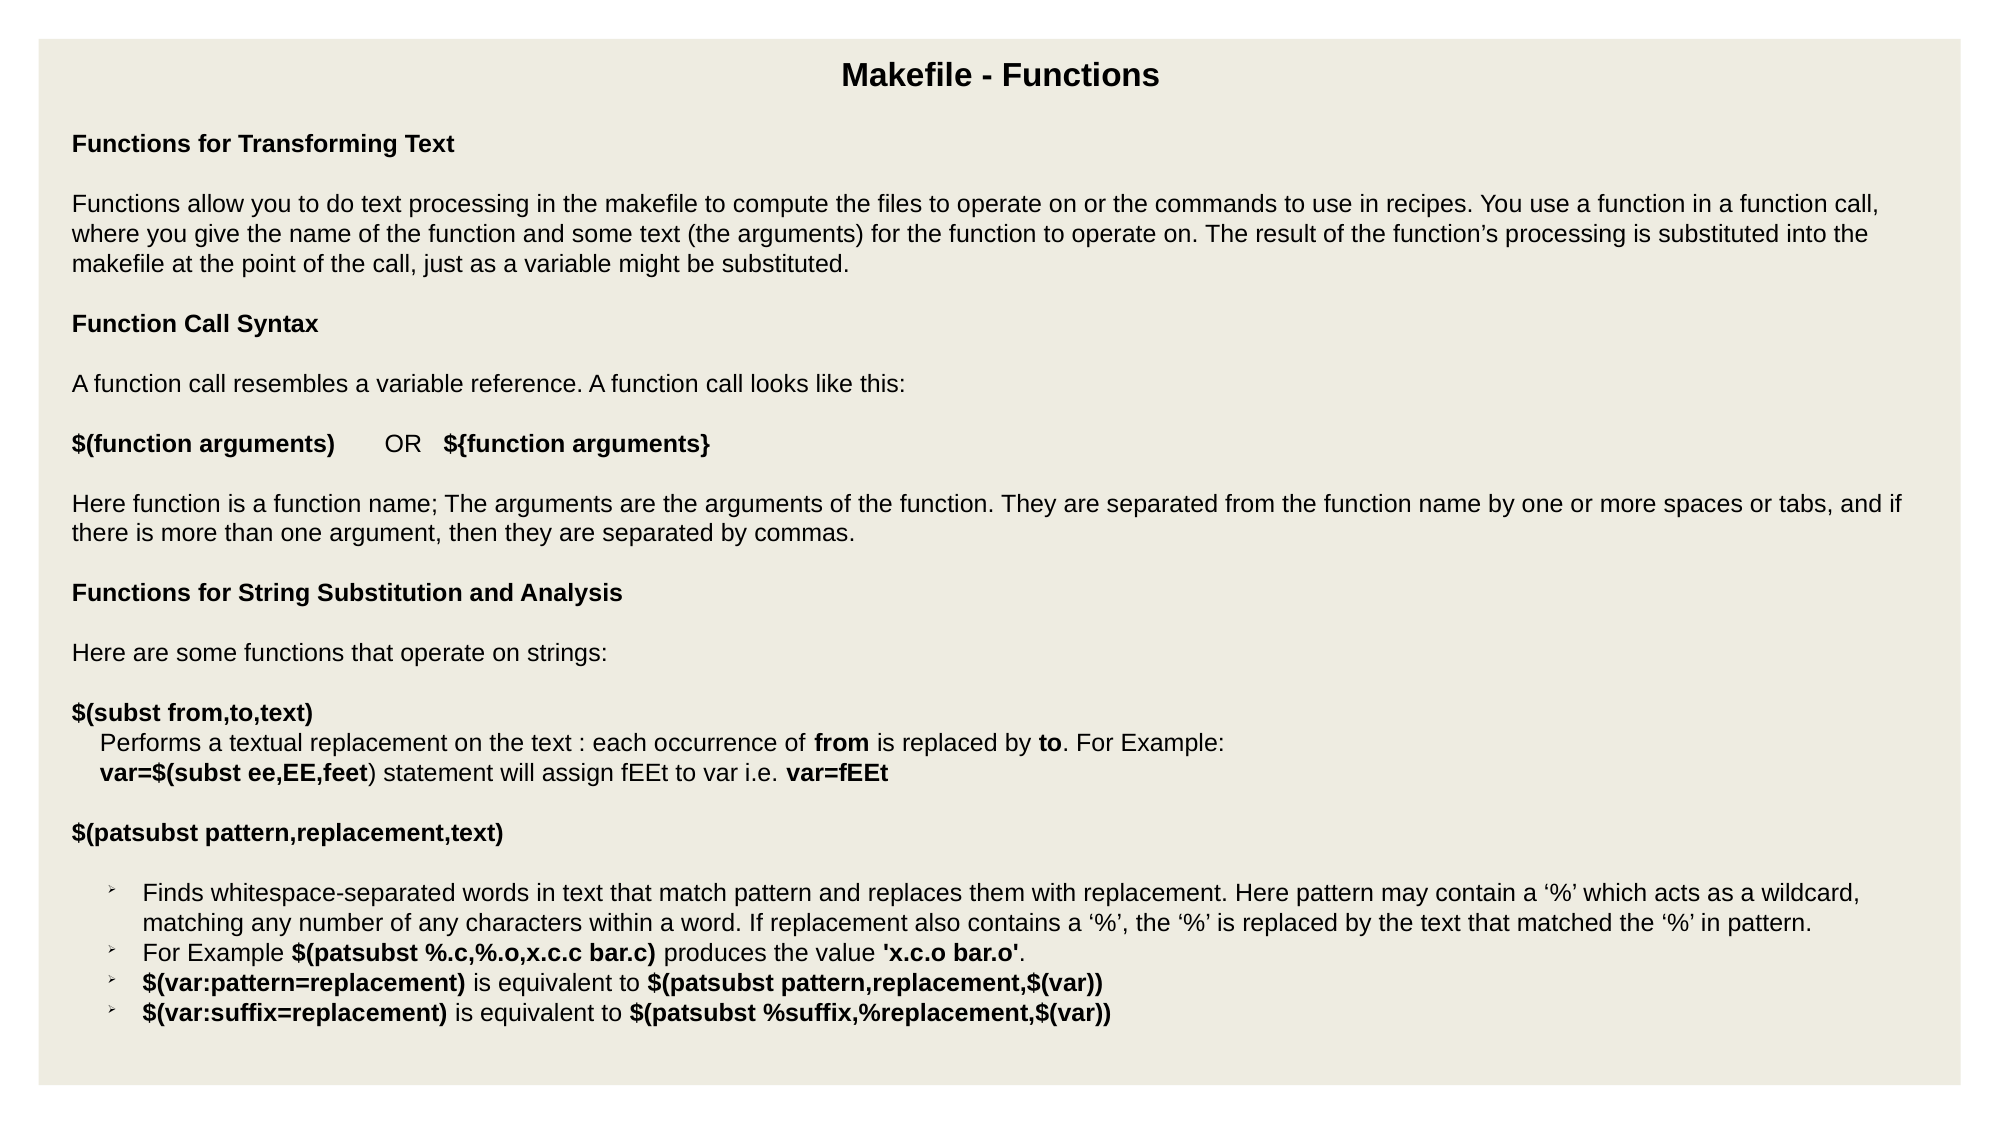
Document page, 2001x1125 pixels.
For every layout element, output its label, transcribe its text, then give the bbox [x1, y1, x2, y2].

text_box Functions for Transforming Text Functions allow you to do text processing in the makefile to compute the files to operate on or the commands to use in recipes. You use a function in a function call, where you give the name of the function and some text (the arguments) for the function to operate on. The result of the function’s processing is substituted into the makefile at the point of the call, just as a variable might be substituted. Function Call Syntax A function call resembles a variable reference. A function call looks like this: $(function arguments) OR ${function arguments} Here function is a function name; The arguments are the arguments of the function. They are separated from the function name by one or more spaces or tabs, and if there is more than one argument, then they are separated by commas. Functions for String Substitution and Analysis Here are some functions that operate on strings: $(subst from,to,text) Performs a textual replacement on the text : each occurrence of from is replaced by to. For Example: var=$(subst ee,EE,feet) statement will assign fEEt to var i.e. var=fEEt $(patsubst pattern,replacement,text) Finds whitespace-separated words in text that match pattern and replaces them with replacement. Here pattern may contain a ‘%’ which acts as a wildcard, matching any number of any characters within a word. If replacement also contains a ‘%’, the ‘%’ is replaced by the text that matched the ‘%’ in pattern. For Example $(patsubst %.c,%.o,x.c.c bar.c) produces the value 'x.c.o bar.o'. $(var:pattern=replacement) is equivalent to $(patsubst pattern,replacement,$(var)) $(var:suffix=replacement) is equivalent to $(patsubst %suffix,%replacement,$(var)) [57, 120, 1944, 1087]
text_box Makefile - Functions [39, 39, 1963, 106]
